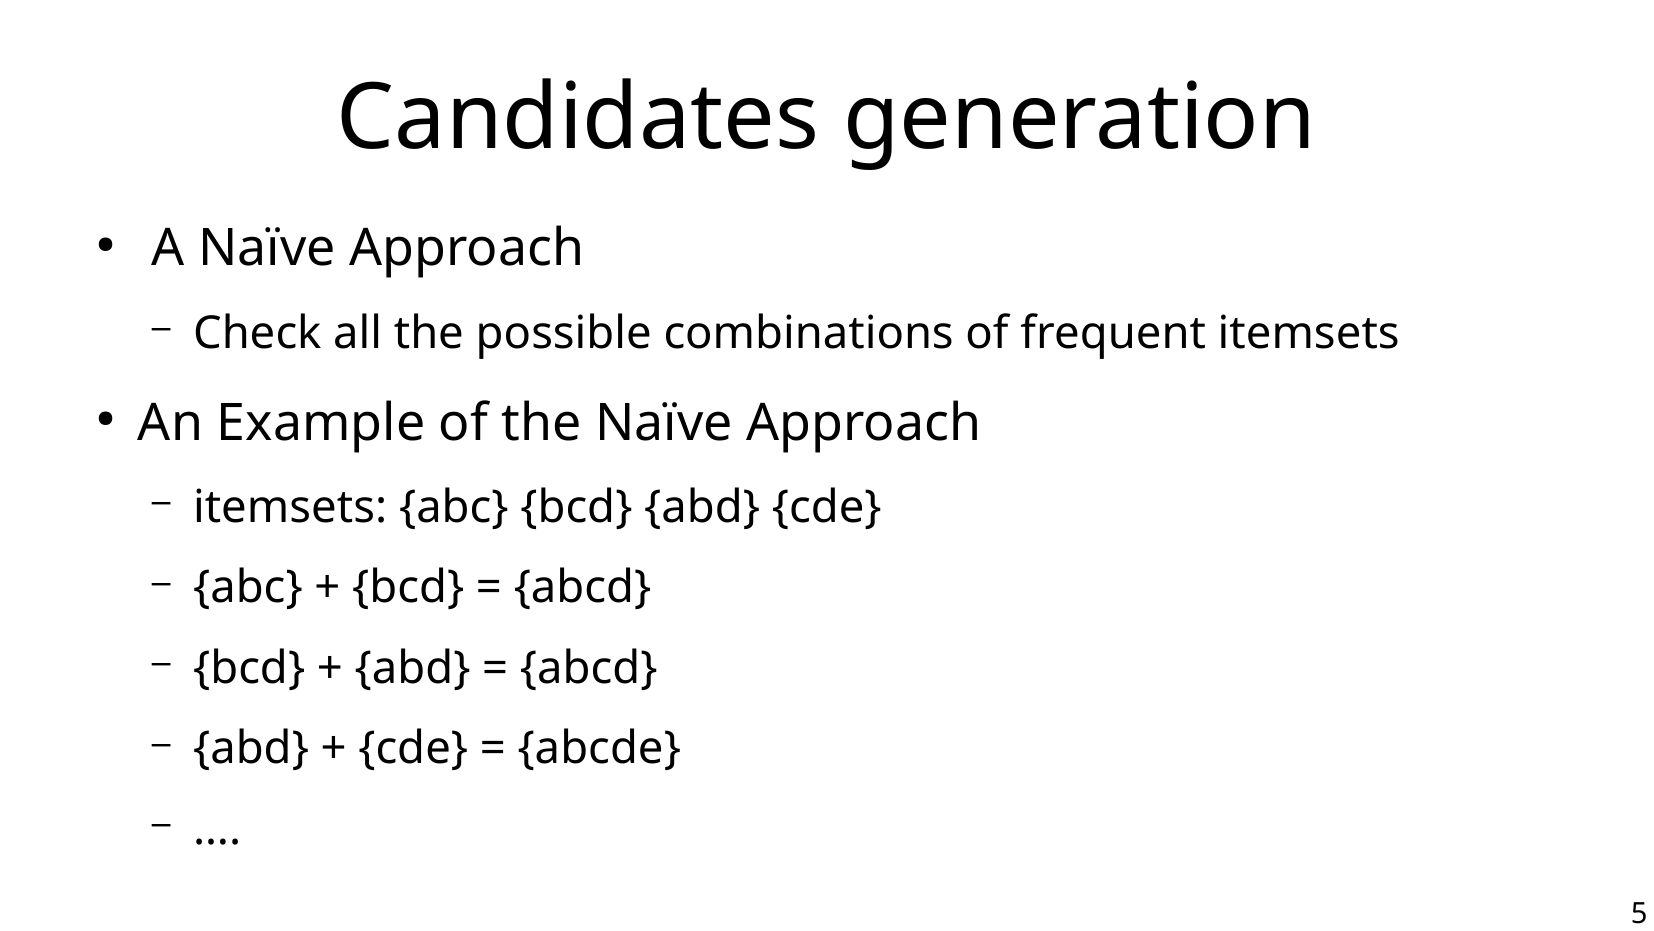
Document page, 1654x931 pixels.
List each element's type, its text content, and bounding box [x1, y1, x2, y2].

title Candidates generation [82, 1, 1571, 210]
list A Naïve Approach Check all the possible combinations of frequent itemsets An Example of the Naïve Approach itemsets: {abc} {bcd} {abd} {cde} {abc} + {bcd} = {abcd} {bcd} + {abd} = {abcd} {abd} + {cde} = {abcde} …. [82, 210, 1571, 860]
